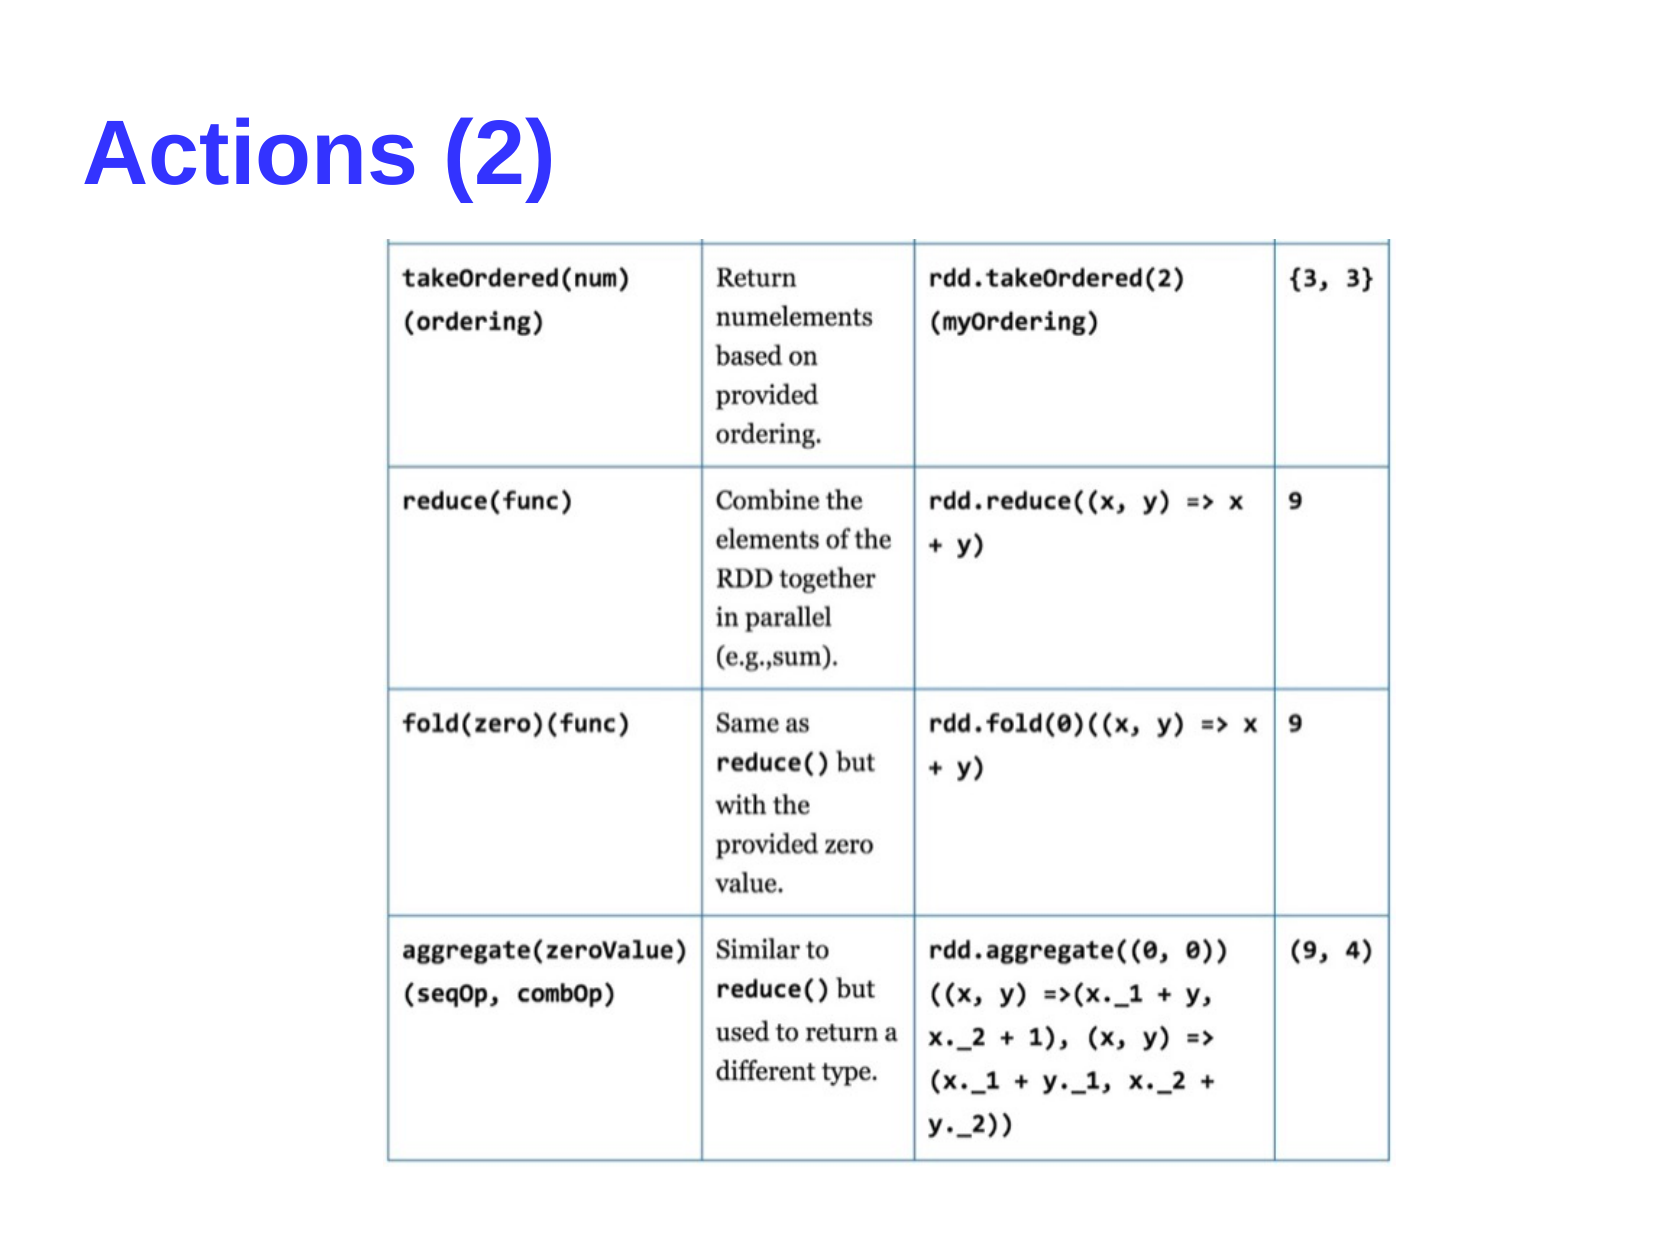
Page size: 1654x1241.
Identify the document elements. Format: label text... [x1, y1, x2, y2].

title Actions (2) [82, 49, 1571, 257]
picture [383, 239, 1396, 1167]
